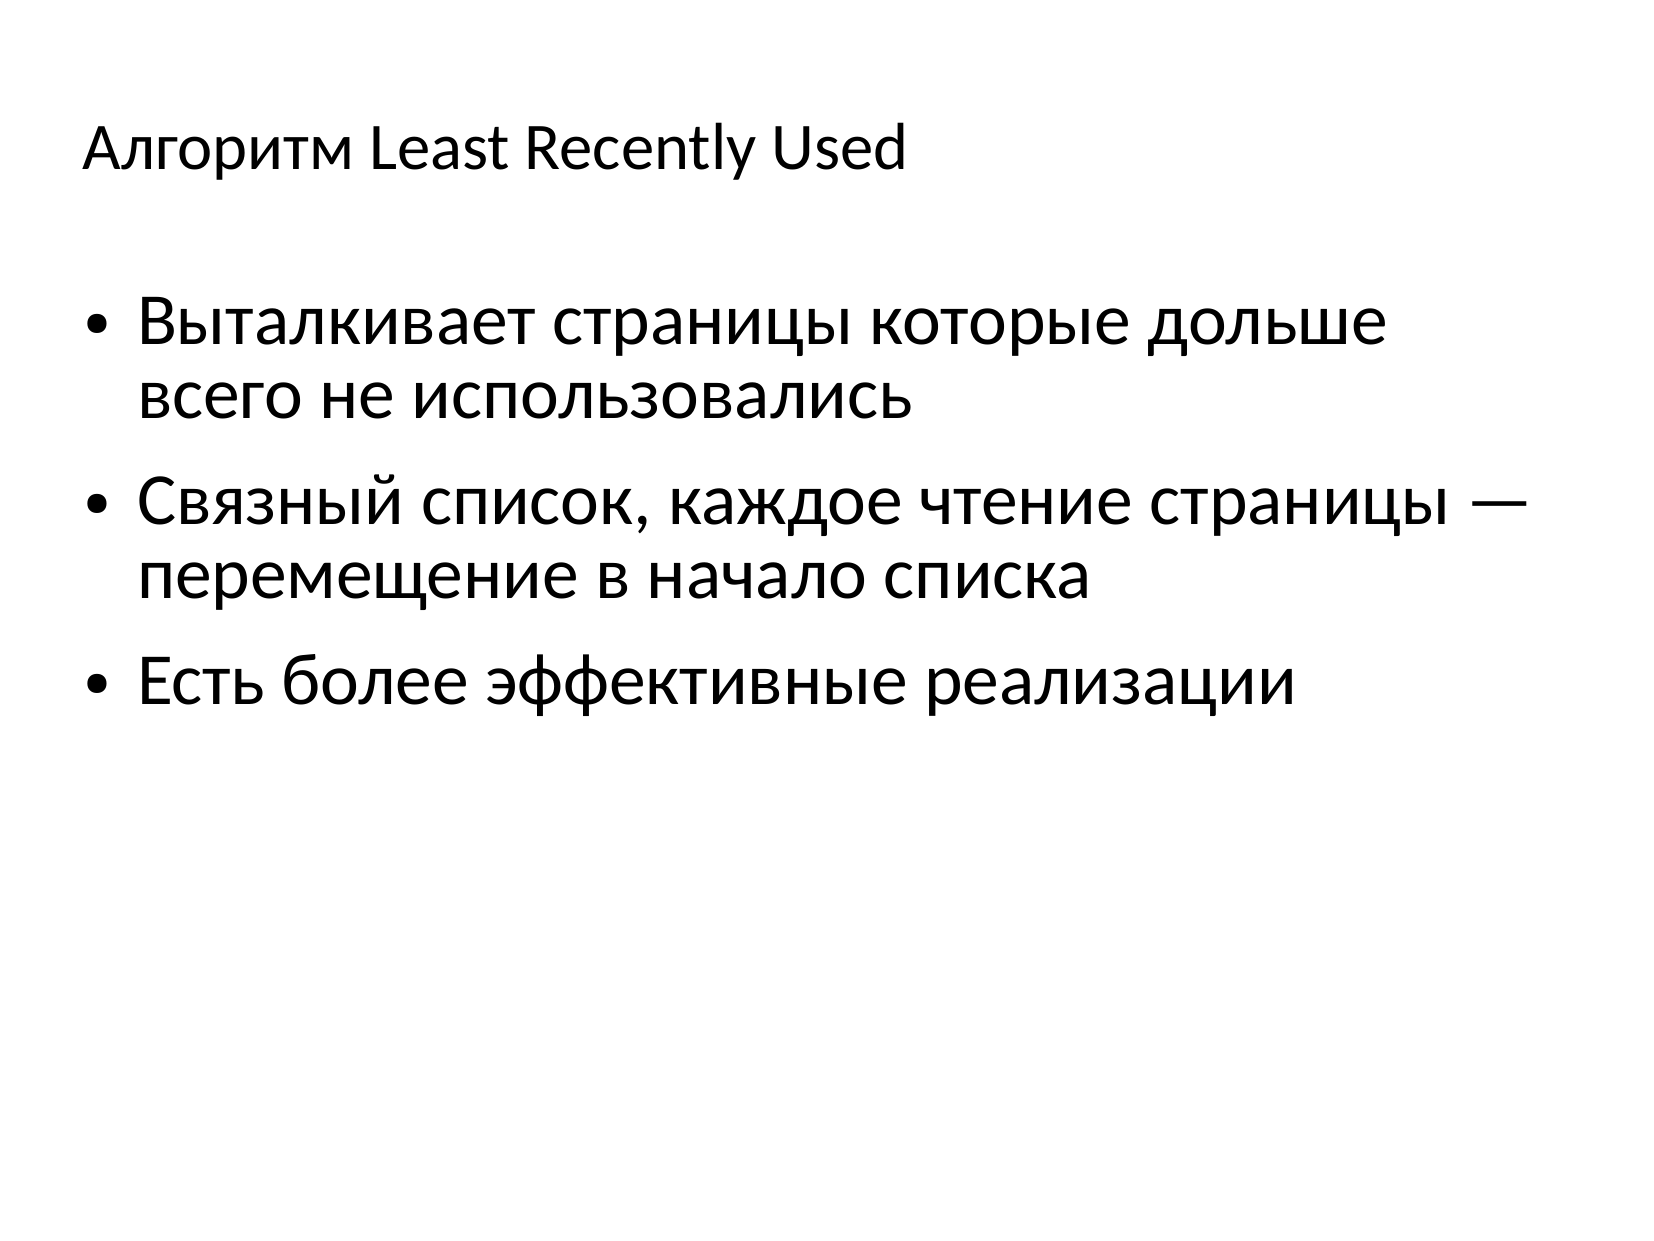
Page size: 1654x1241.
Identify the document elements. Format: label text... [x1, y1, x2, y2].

list Выталкивает страницы которые дольше всего не использовались Связный список, каждое чтение страницы — перемещение в начало списка Есть более эффективные реализации [66, 289, 1555, 1108]
title Алгоритм Least Recently Used [82, 49, 1571, 257]
